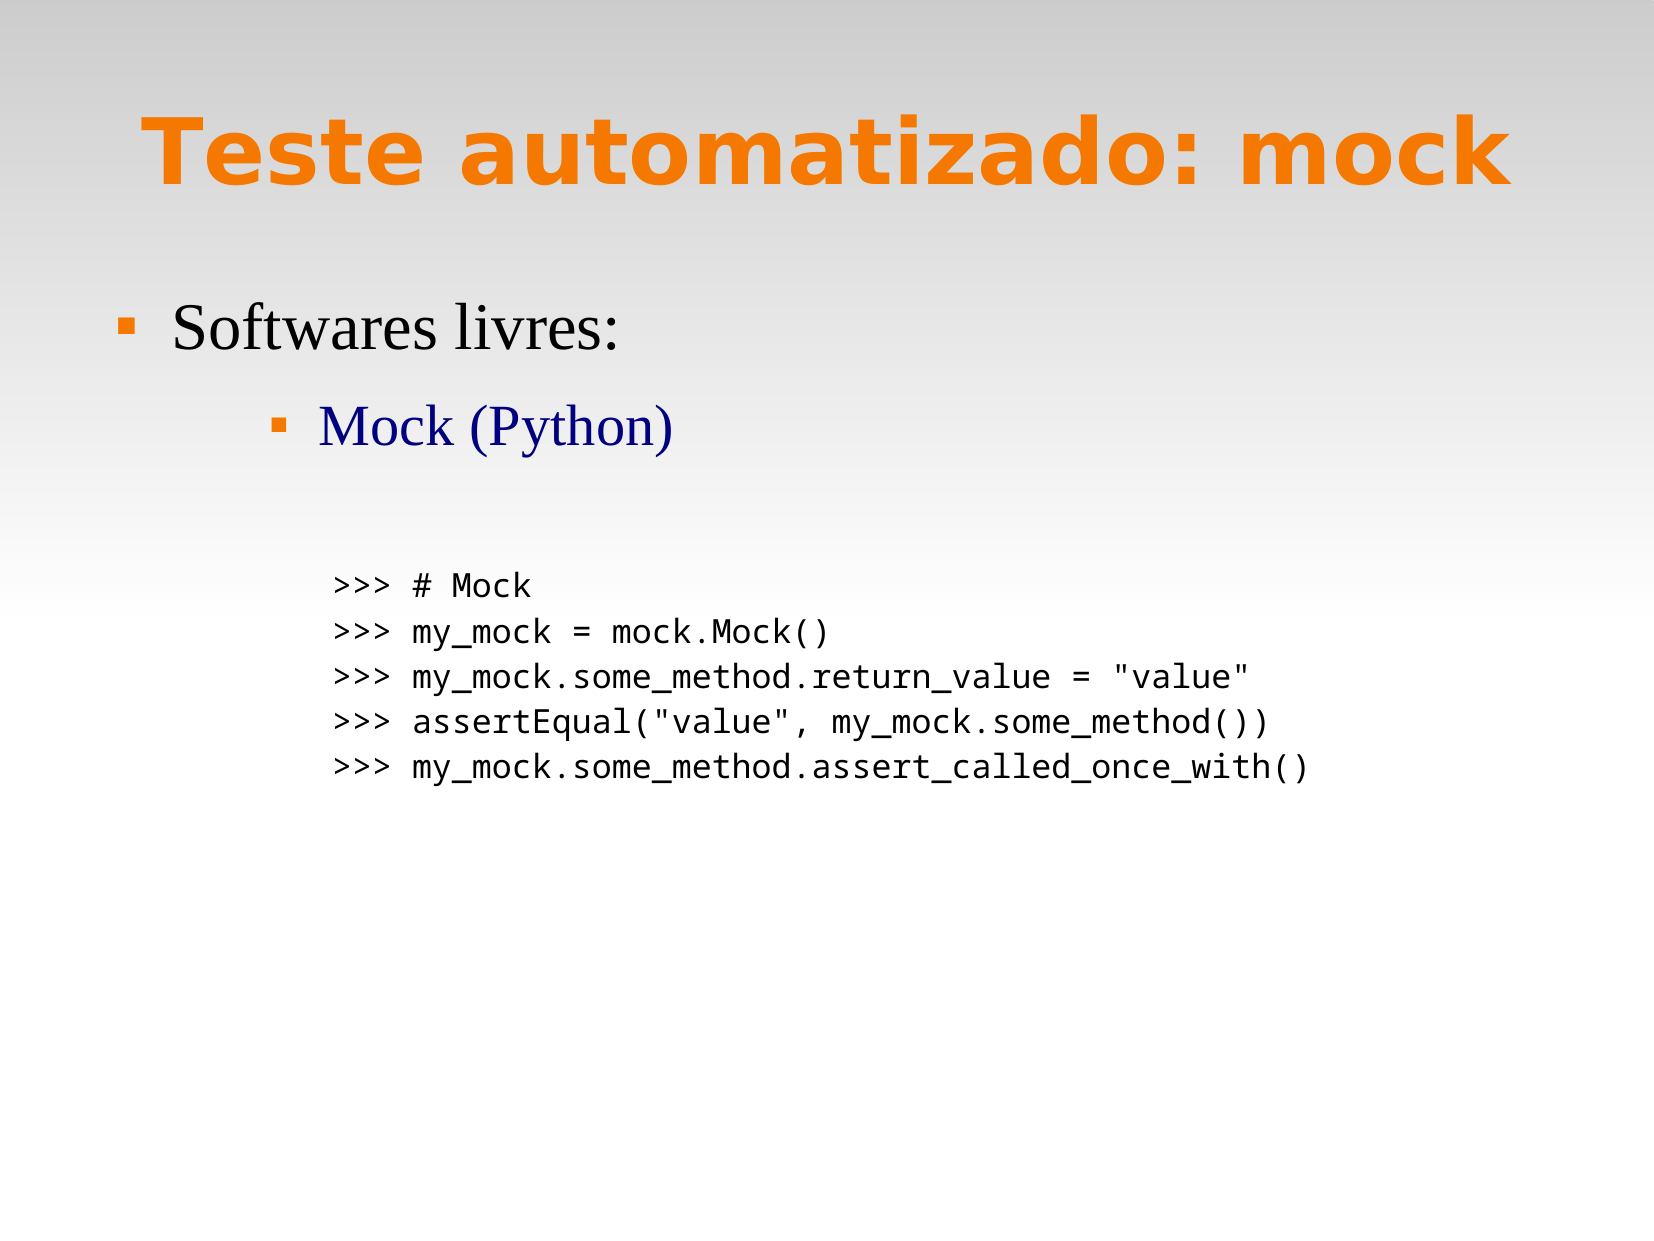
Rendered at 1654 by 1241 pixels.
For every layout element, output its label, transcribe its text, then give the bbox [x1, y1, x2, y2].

title Teste automatizado: mock [82, 56, 1571, 250]
list Softwares livres: Mock (Python) [82, 290, 1571, 532]
text_box >>> # Mock >>> my_mock = mock.Mock() >>> my_mock.some_method.return_value = "value" >>> assertEqual("value", my_mock.some_method()) >>> my_mock.some_method.assert_called_once_with() [317, 555, 1337, 763]
